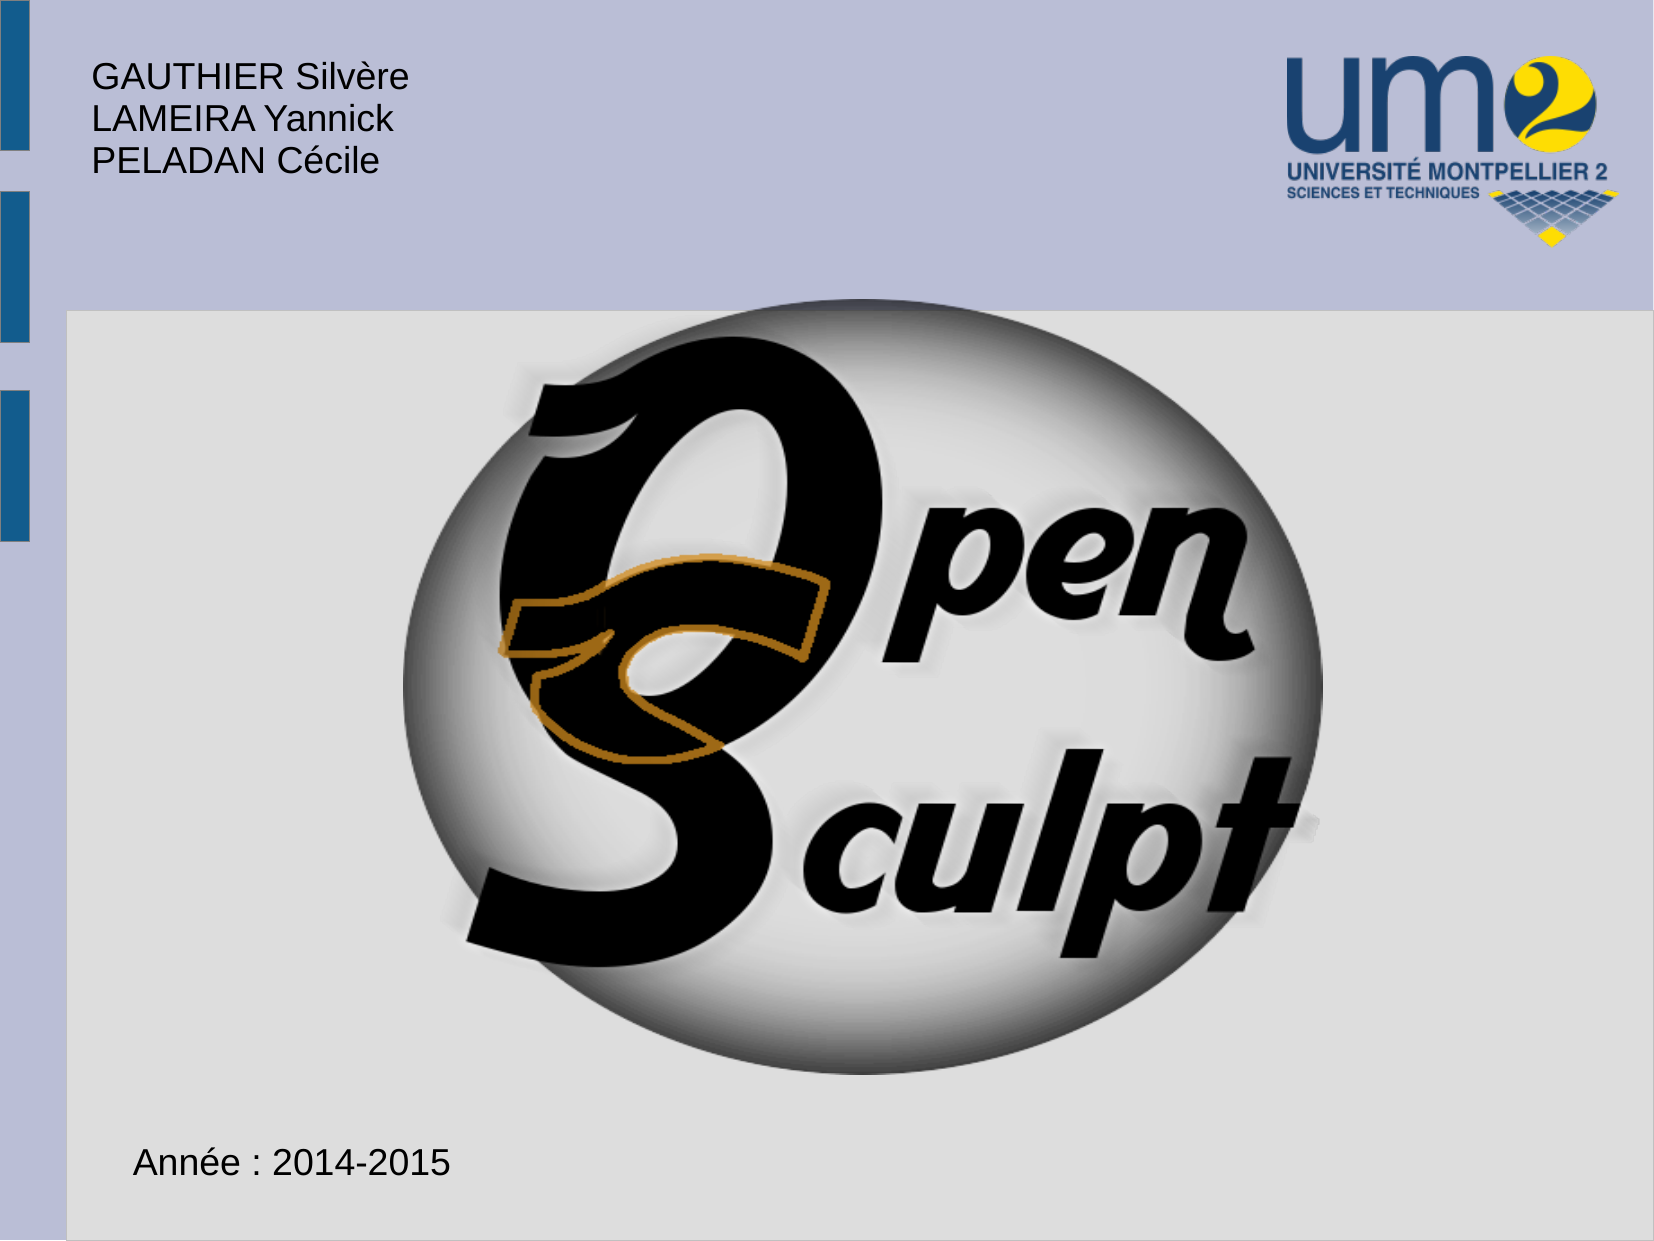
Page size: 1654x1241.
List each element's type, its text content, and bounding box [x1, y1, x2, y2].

text_box GAUTHIER Silvère LAMEIRA Yannick PELADAN Cécile [76, 48, 426, 189]
text_box Année : 2014-2015 [118, 1133, 466, 1191]
picture [403, 299, 1323, 1075]
picture [1287, 56, 1619, 249]
